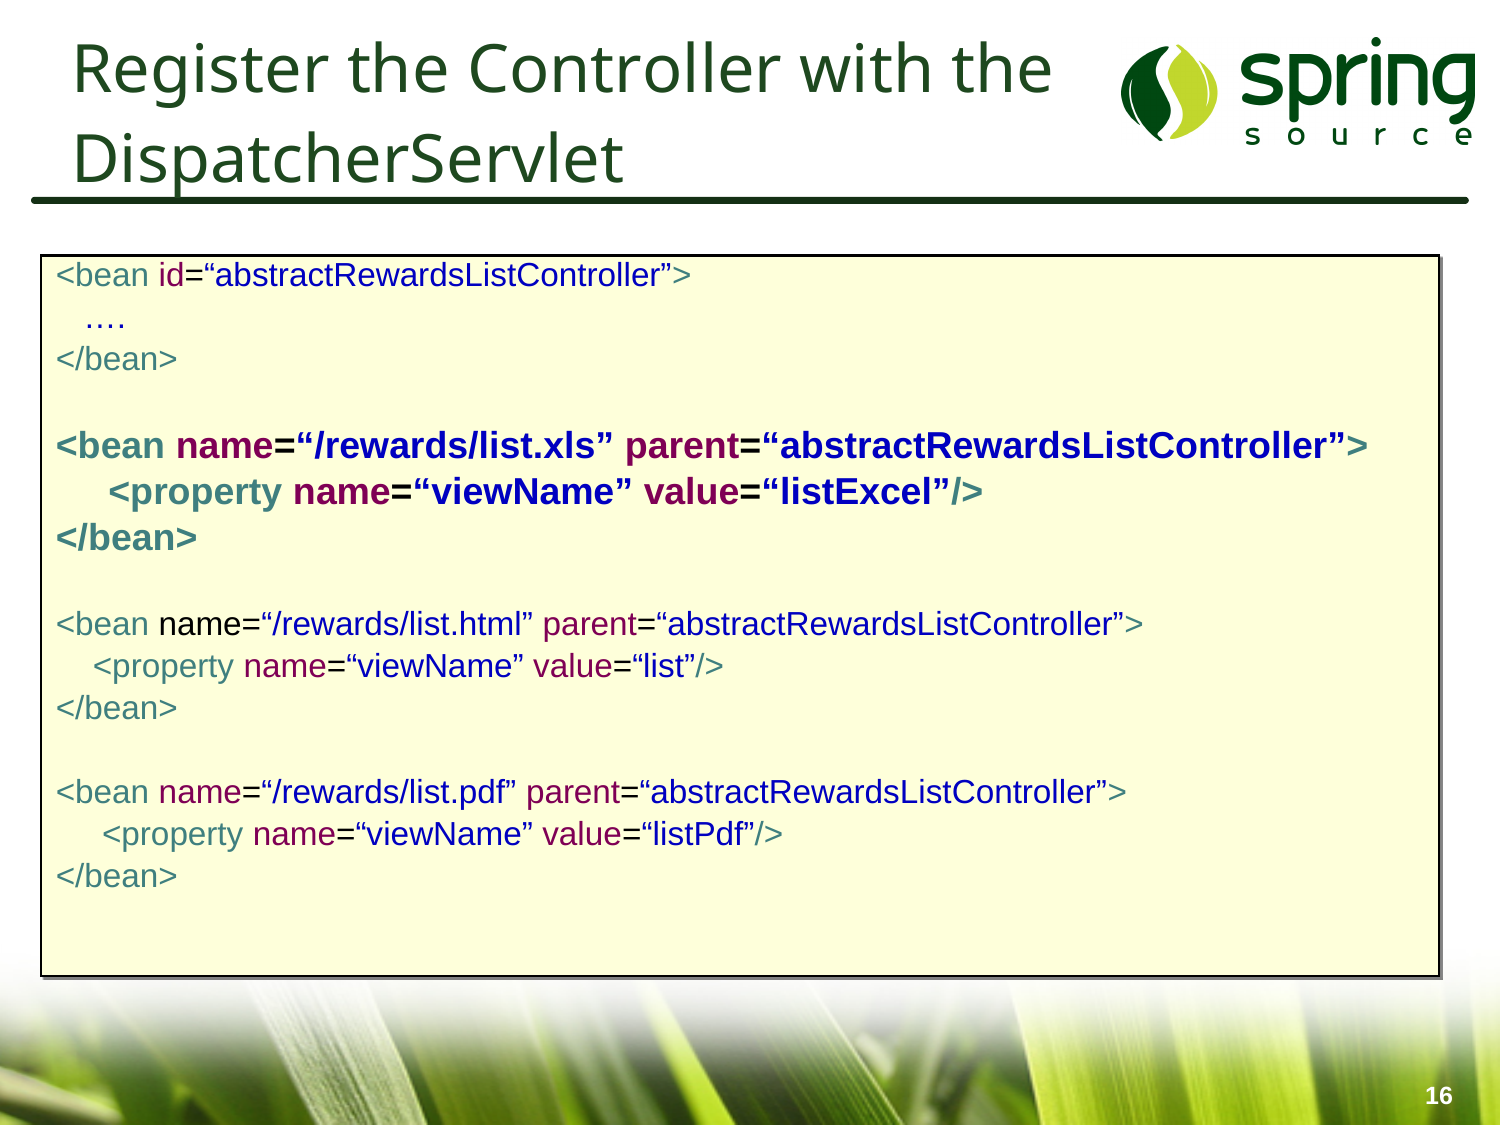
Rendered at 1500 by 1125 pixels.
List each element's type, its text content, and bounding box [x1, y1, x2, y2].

title Register the Controller with the DispatcherServlet [56, 13, 1089, 191]
picture [0, 944, 1500, 1125]
picture [1121, 37, 1475, 145]
text_box <bean id=“abstractRewardsListController”> …. </bean> <bean name=“/rewards/list.xls” parent=“abstractRewardsListController”> <property name=“viewName” value=“listExcel”/> </bean> <bean name=“/rewards/list.html” parent=“abstractRewardsListController”> <property name=“viewName” value=“list”/> </bean> <bean name=“/rewards/list.pdf” parent=“abstractRewardsListController”> <property name=“viewName” value=“listPdf”/> </bean> [41, 255, 1440, 977]
